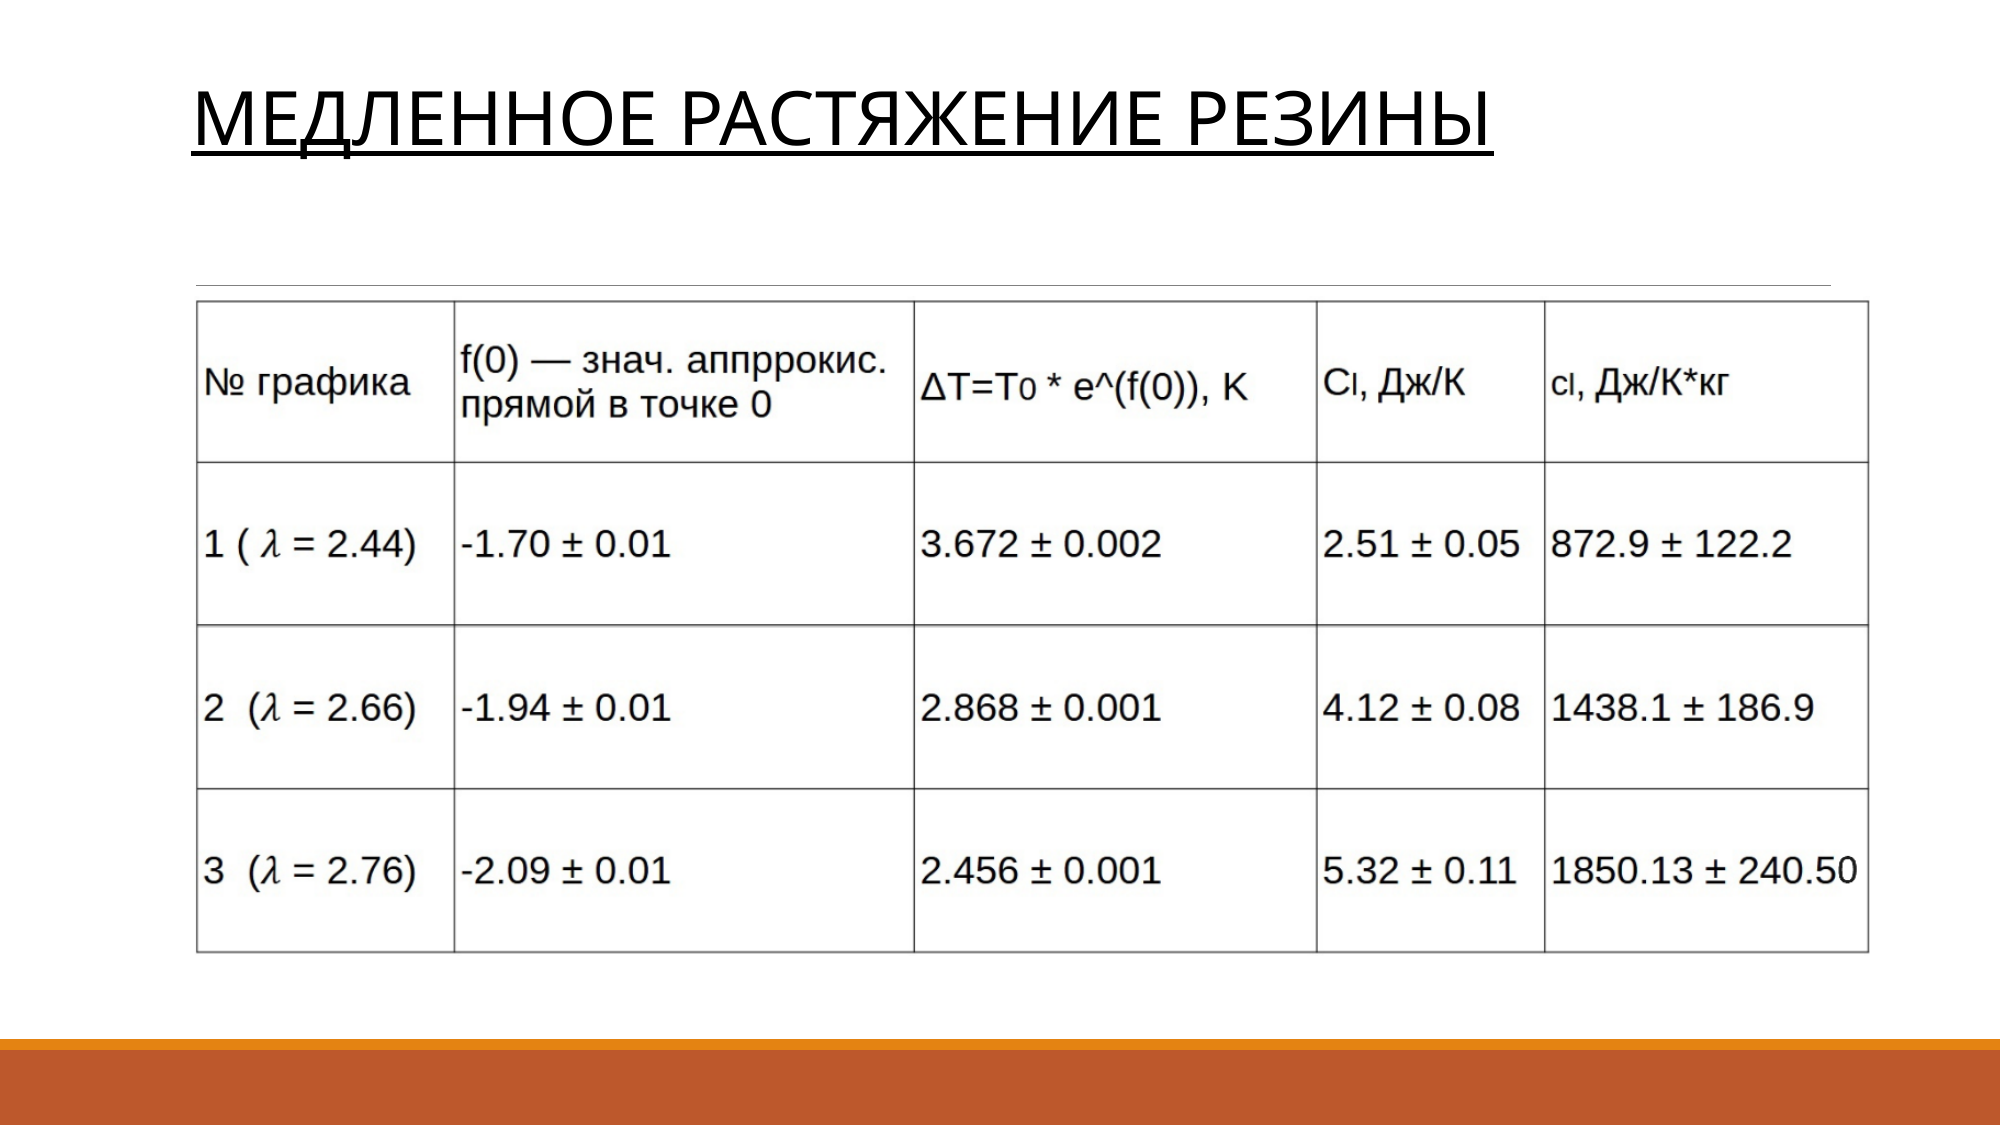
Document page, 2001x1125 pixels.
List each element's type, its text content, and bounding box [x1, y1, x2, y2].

title Медленное растяжение резины [176, 0, 1802, 243]
picture [194, 296, 1870, 957]
